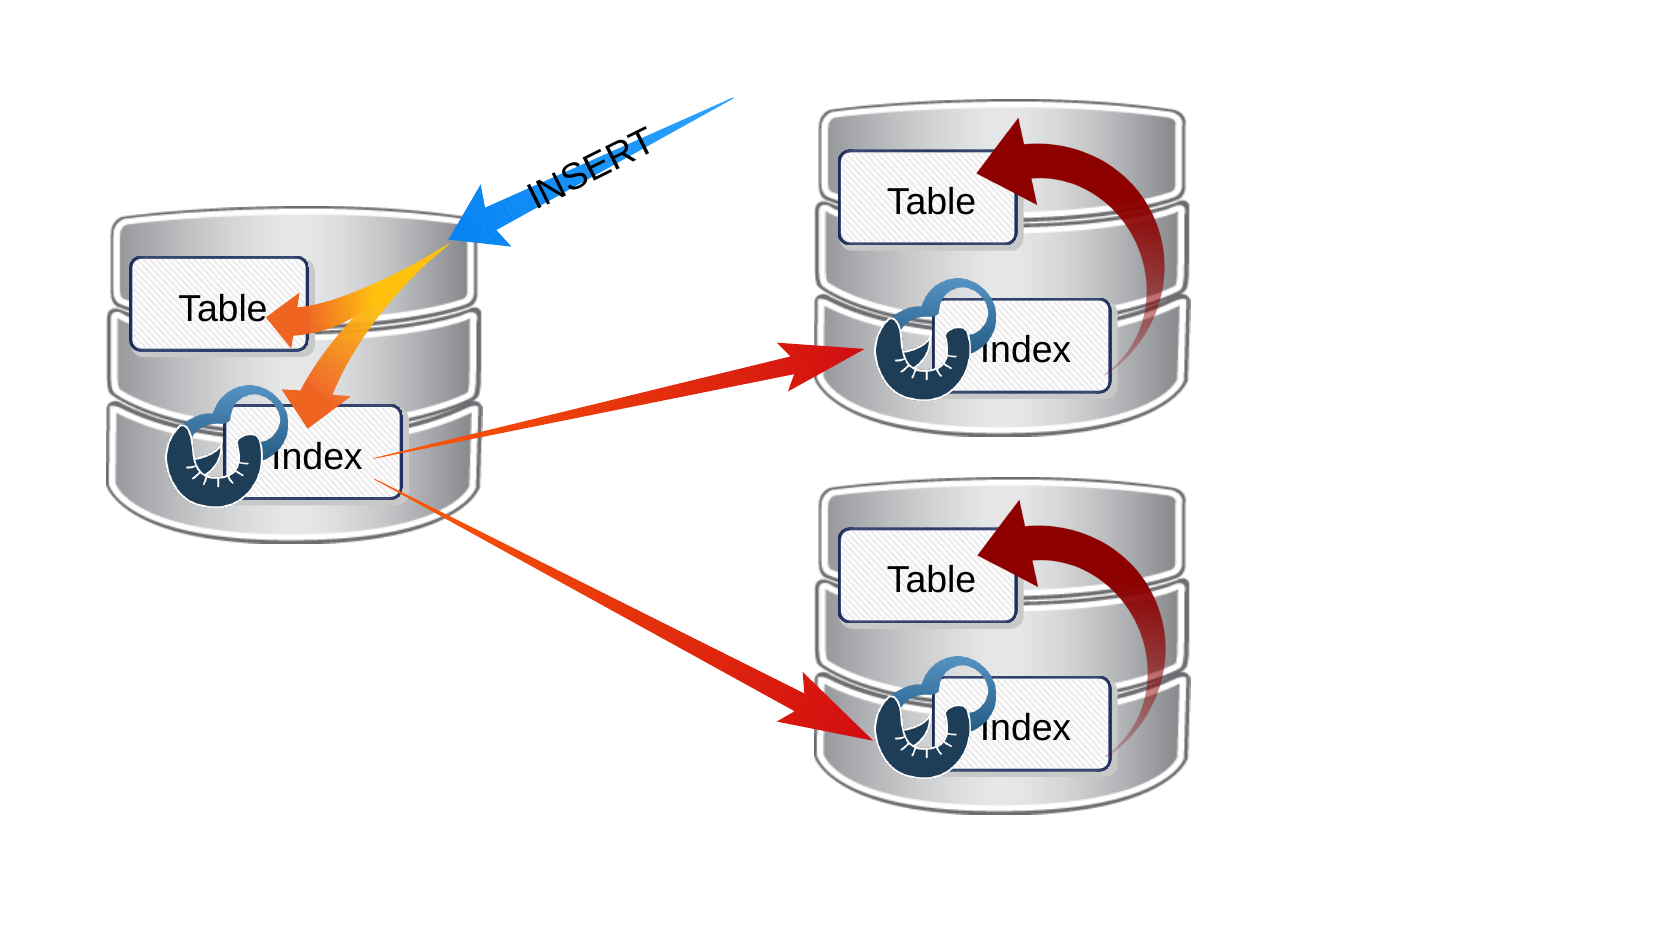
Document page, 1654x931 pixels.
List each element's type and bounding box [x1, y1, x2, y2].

picture [106, 59, 1211, 815]
